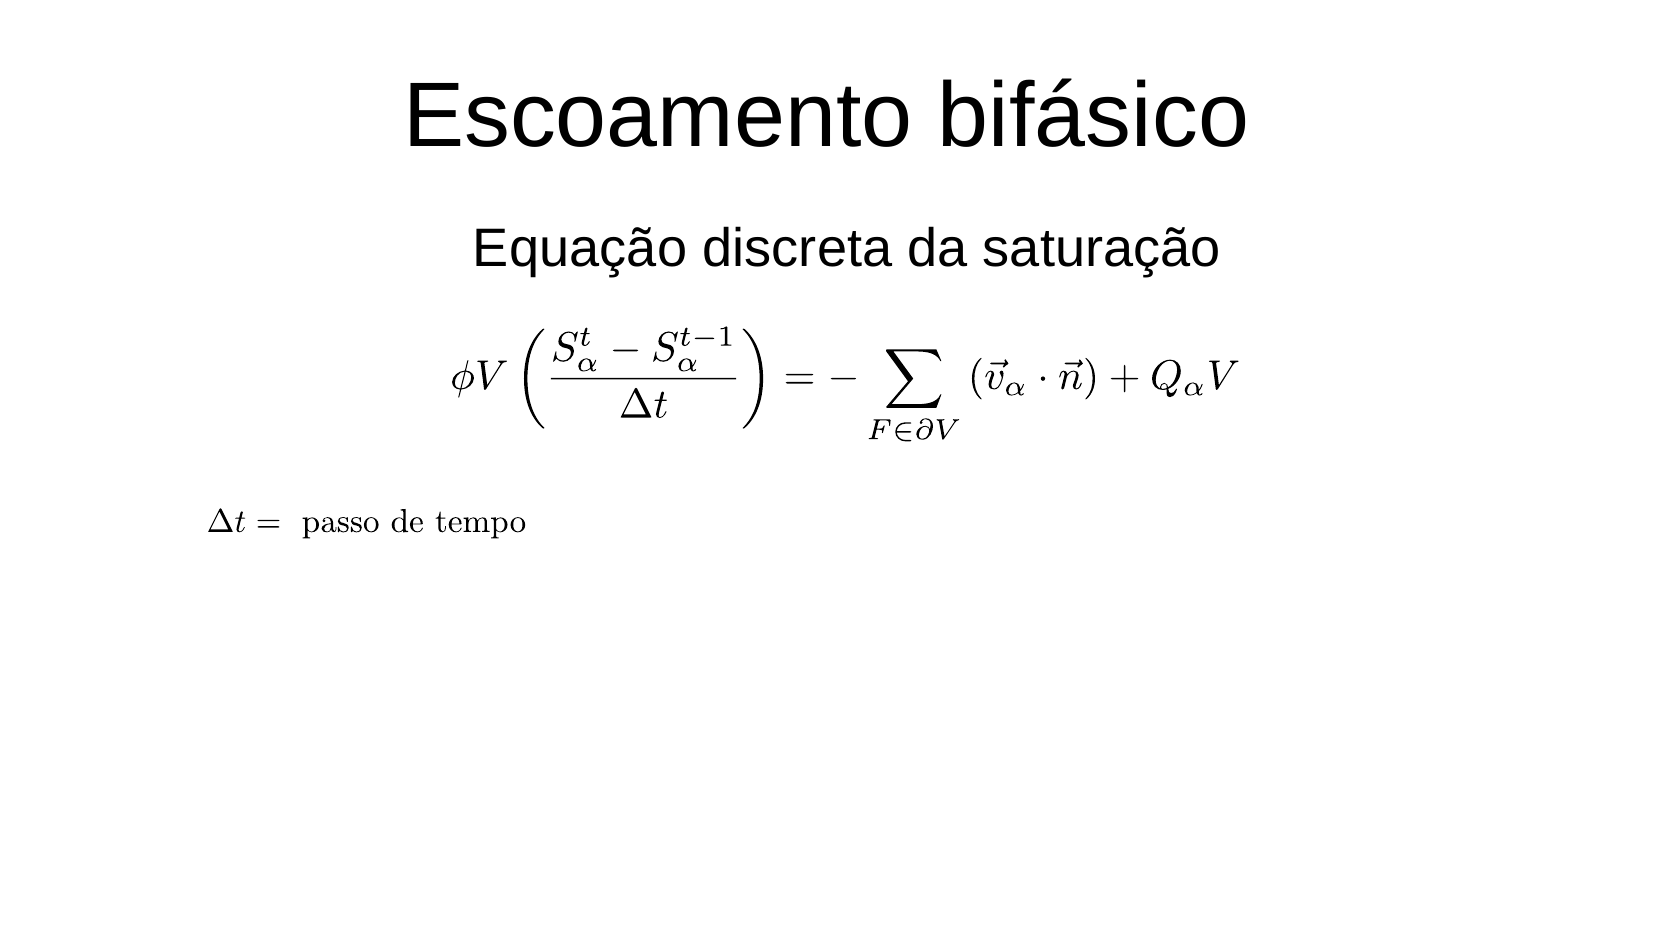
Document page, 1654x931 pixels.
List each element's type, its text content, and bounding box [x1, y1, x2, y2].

picture [448, 324, 1241, 443]
picture [206, 508, 526, 539]
list Equação discreta da saturação [0, 217, 1625, 296]
title Escoamento bifásico [82, 37, 1571, 193]
